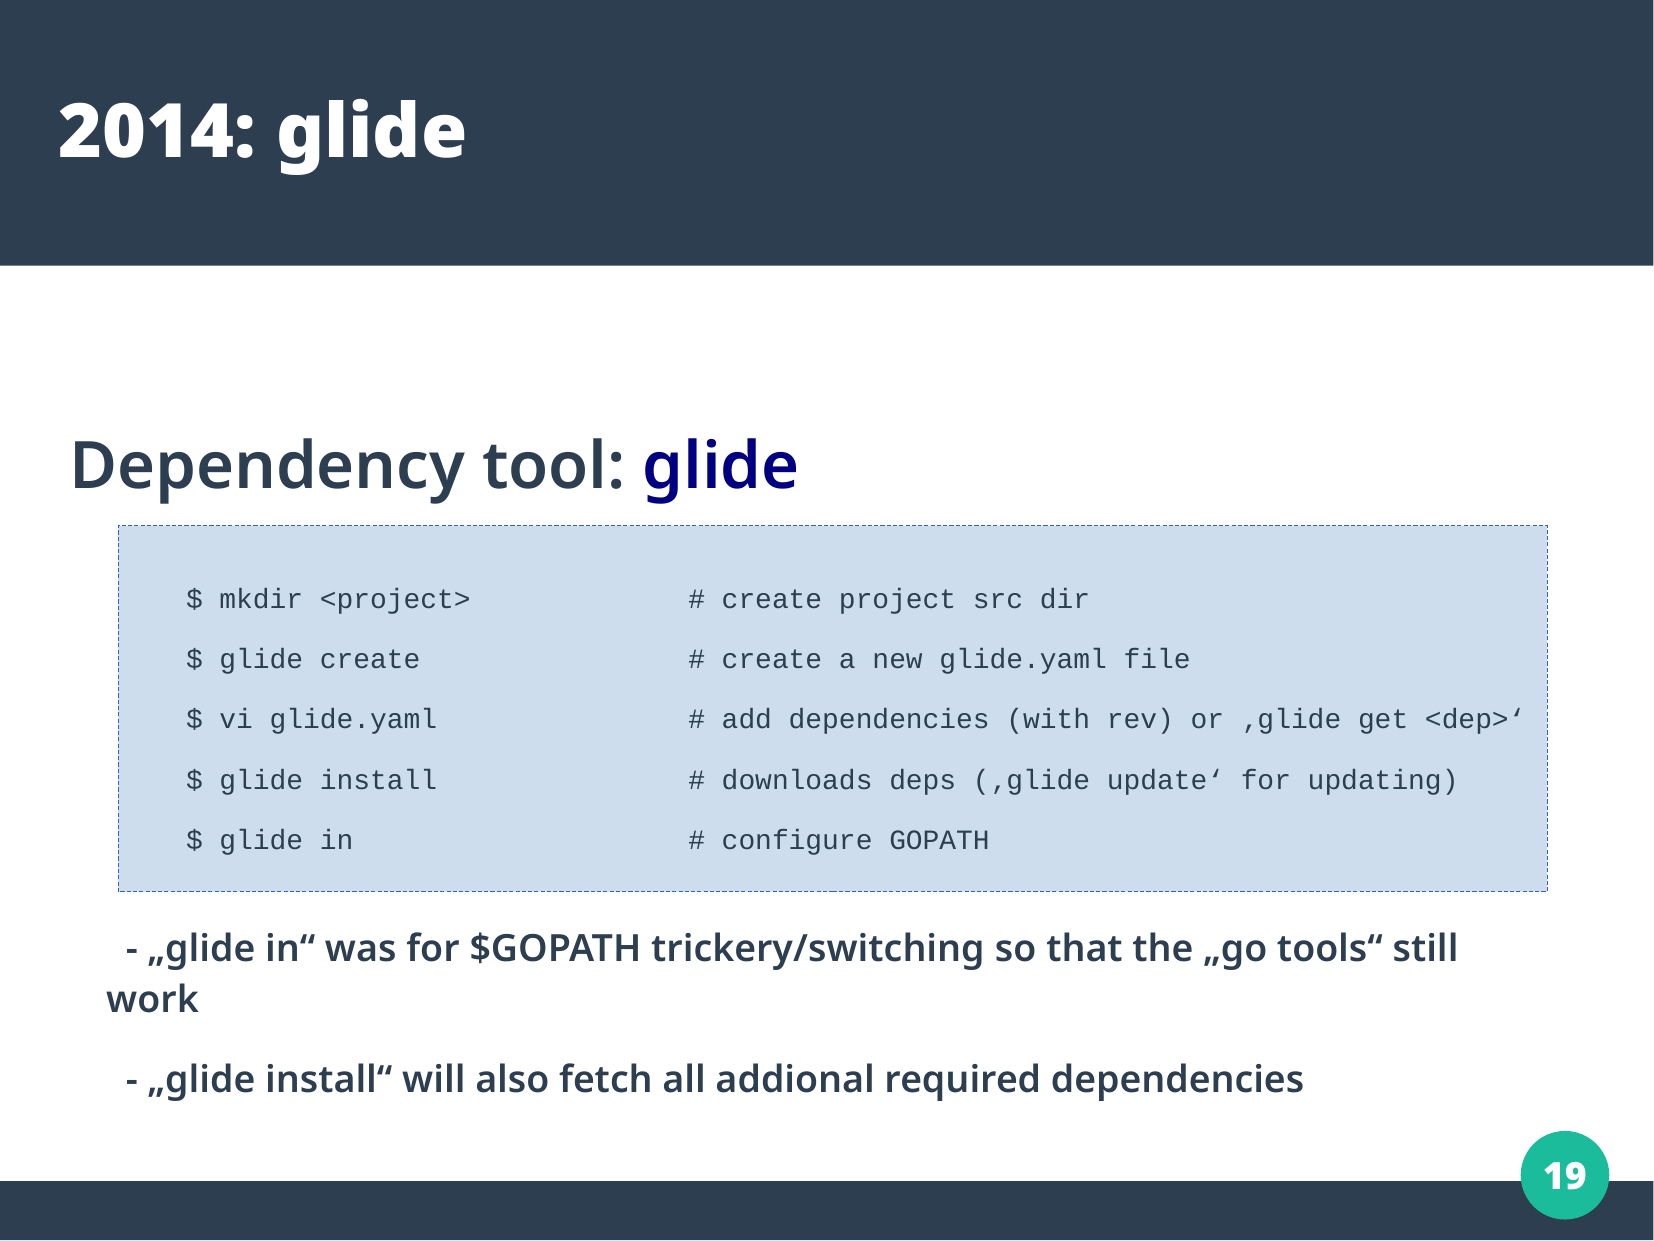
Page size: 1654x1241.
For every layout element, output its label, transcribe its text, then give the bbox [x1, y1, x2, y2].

list - „glide in“ was for $GOPATH trickery/switching so that the „go tools“ still work - „glide install“ will also fetch all addional required dependencies [35, 921, 1554, 1241]
list $ mkdir <project> # create project src dir $ glide create # create a new glide.yaml file $ vi glide.yaml # add dependencies (with rev) or ‚glide get <dep>‘ $ glide install # downloads deps (‚glide update‘ for updating) $ glide in # configure GOPATH [118, 525, 1548, 892]
title 2014: glide [59, 49, 1595, 207]
list Dependency tool: glide [0, 301, 1548, 508]
